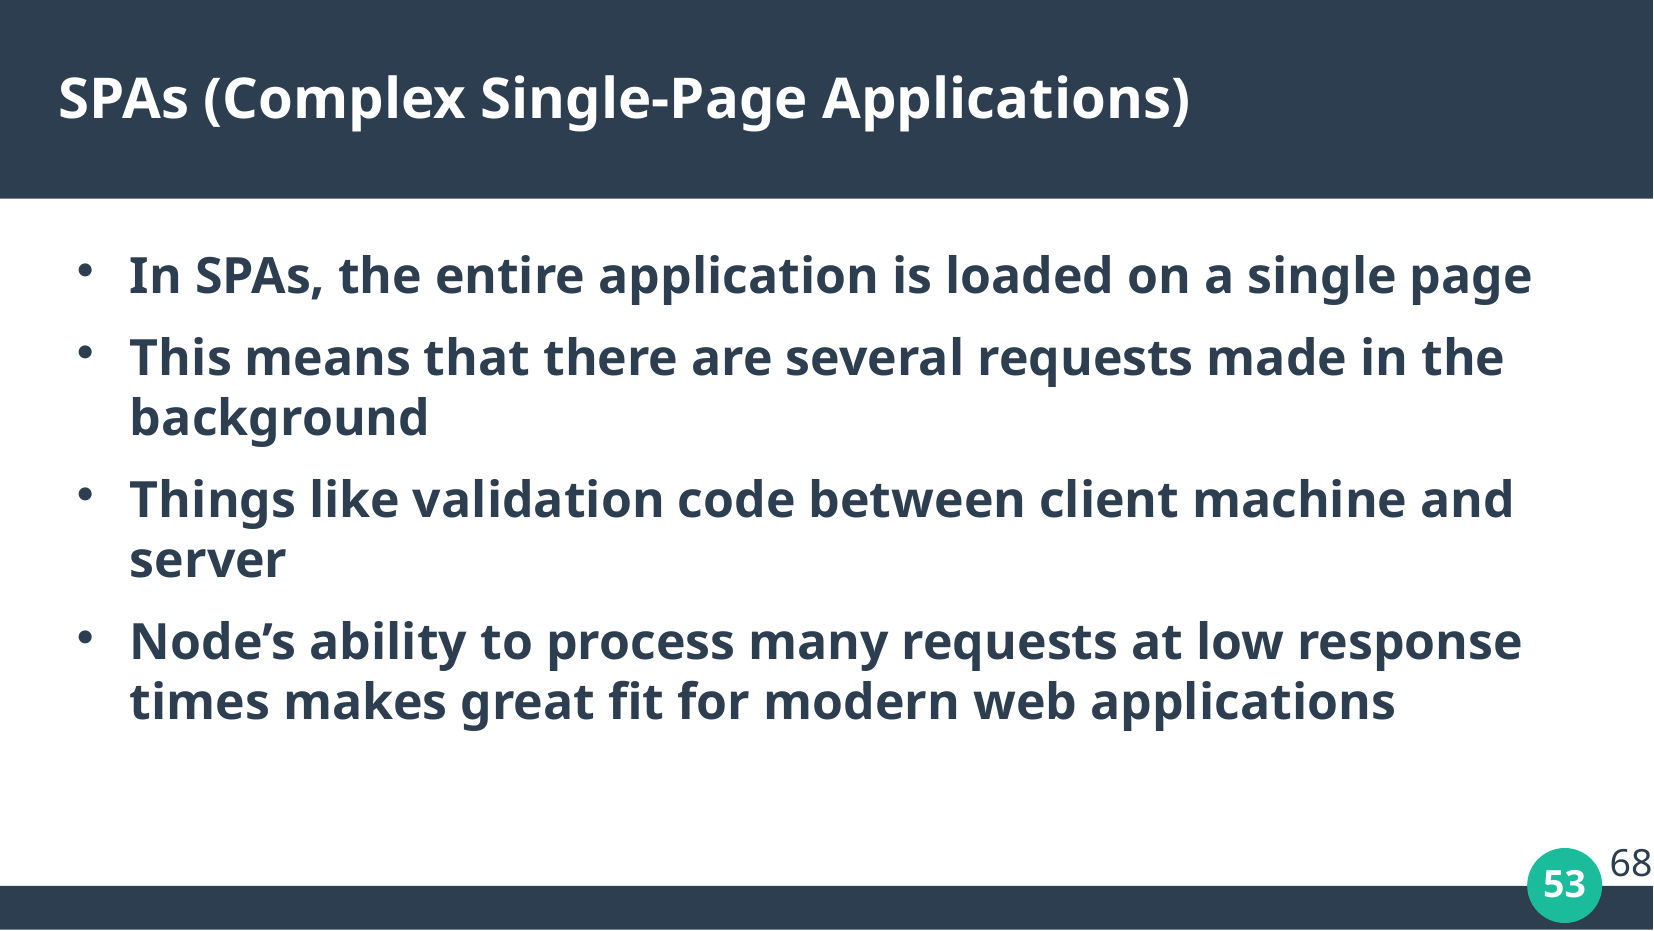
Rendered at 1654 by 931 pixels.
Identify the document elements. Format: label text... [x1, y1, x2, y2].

title SPAs (Complex Single-Page Applications) [59, 37, 1594, 155]
text_box 68 [1588, 830, 1654, 899]
list In SPAs, the entire application is loaded on a single page This means that there are several requests made in the background Things like validation code between client machine and server Node’s ability to process many requests at low response times makes great fit for modern web applications [59, 243, 1594, 864]
